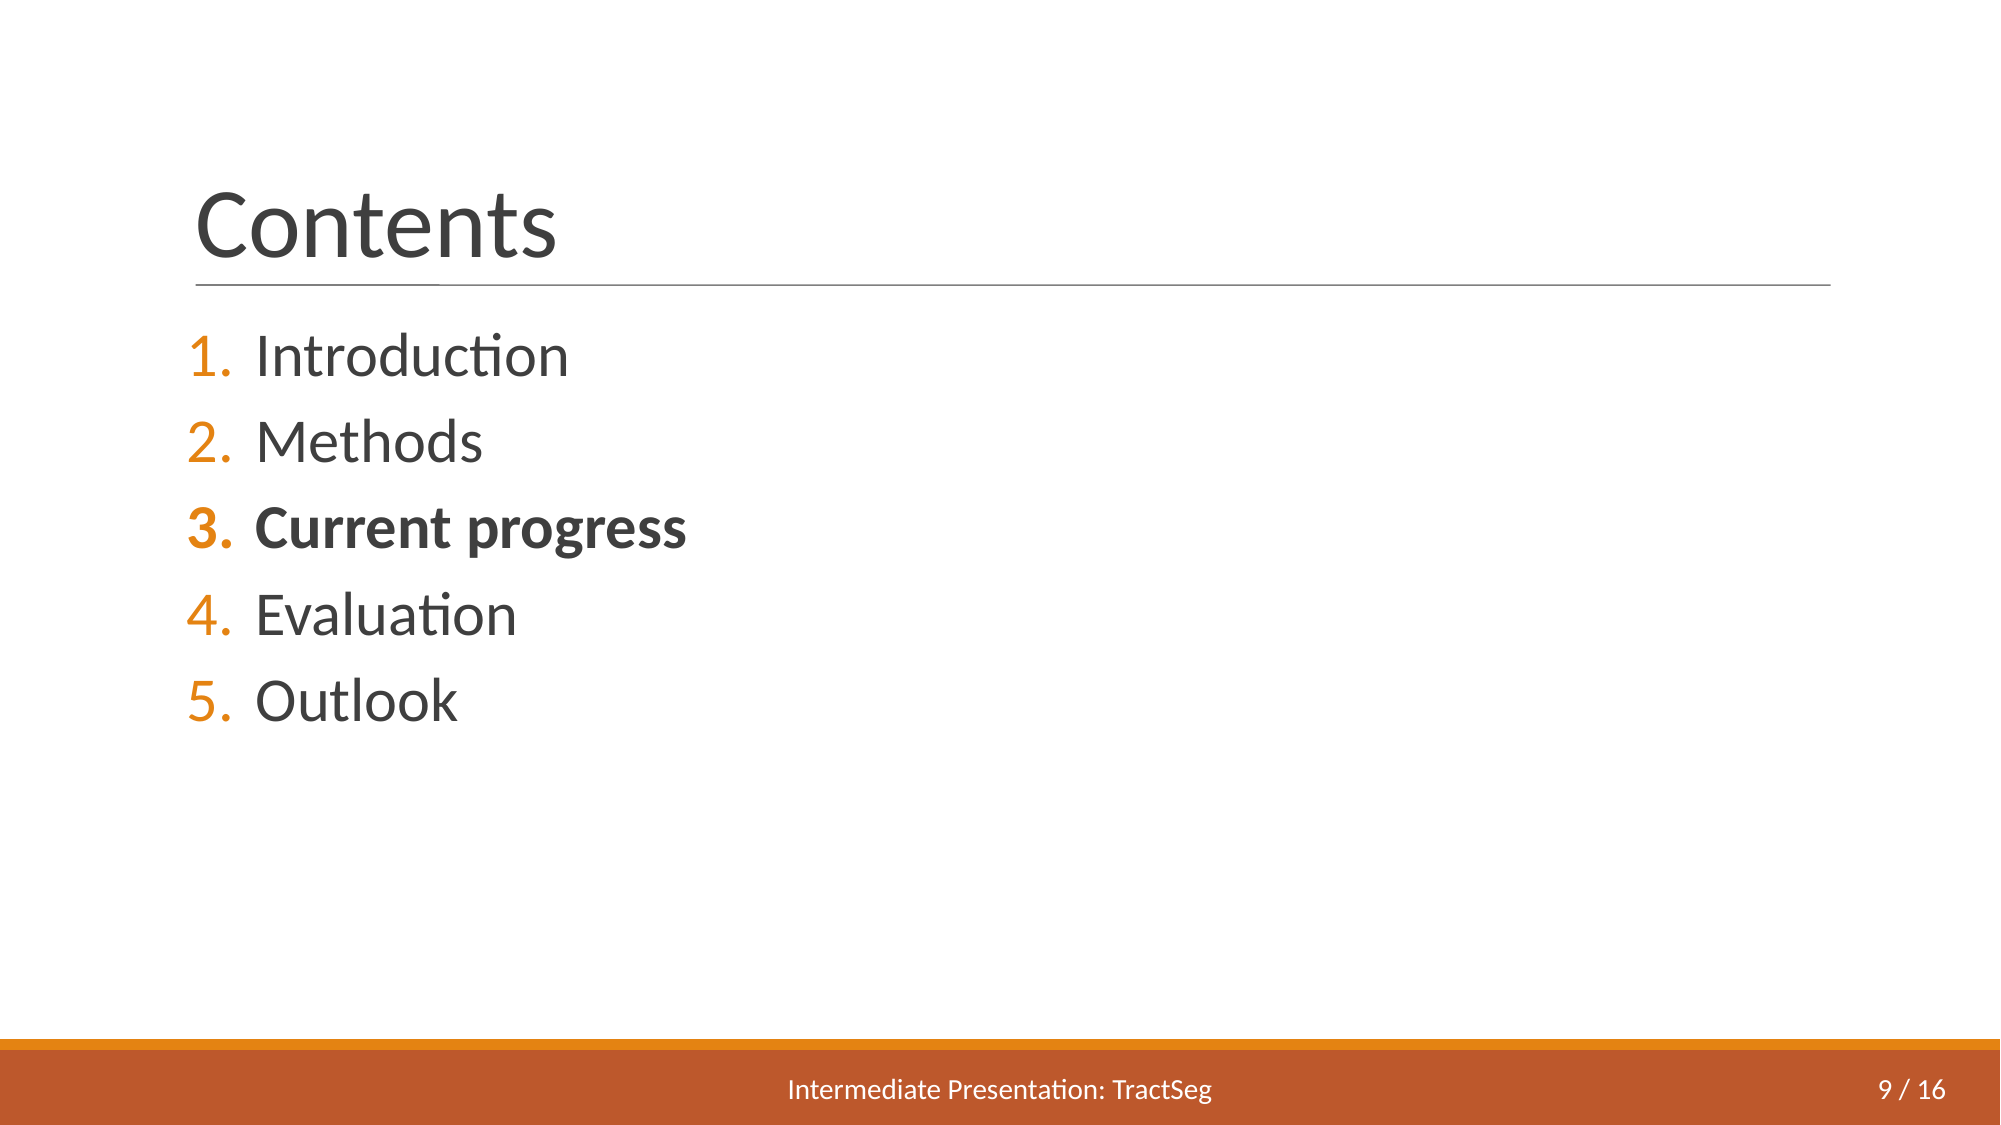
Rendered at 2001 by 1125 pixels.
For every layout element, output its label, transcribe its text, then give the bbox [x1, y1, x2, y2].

title Contents [180, 47, 1830, 285]
list Introduction Methods Current progress Evaluation Outlook [180, 302, 1830, 941]
slide_number 1 / 16 [1741, 753, 1962, 1125]
slide_number Intermediate Presentation: TractSeg [552, 753, 1448, 1125]
